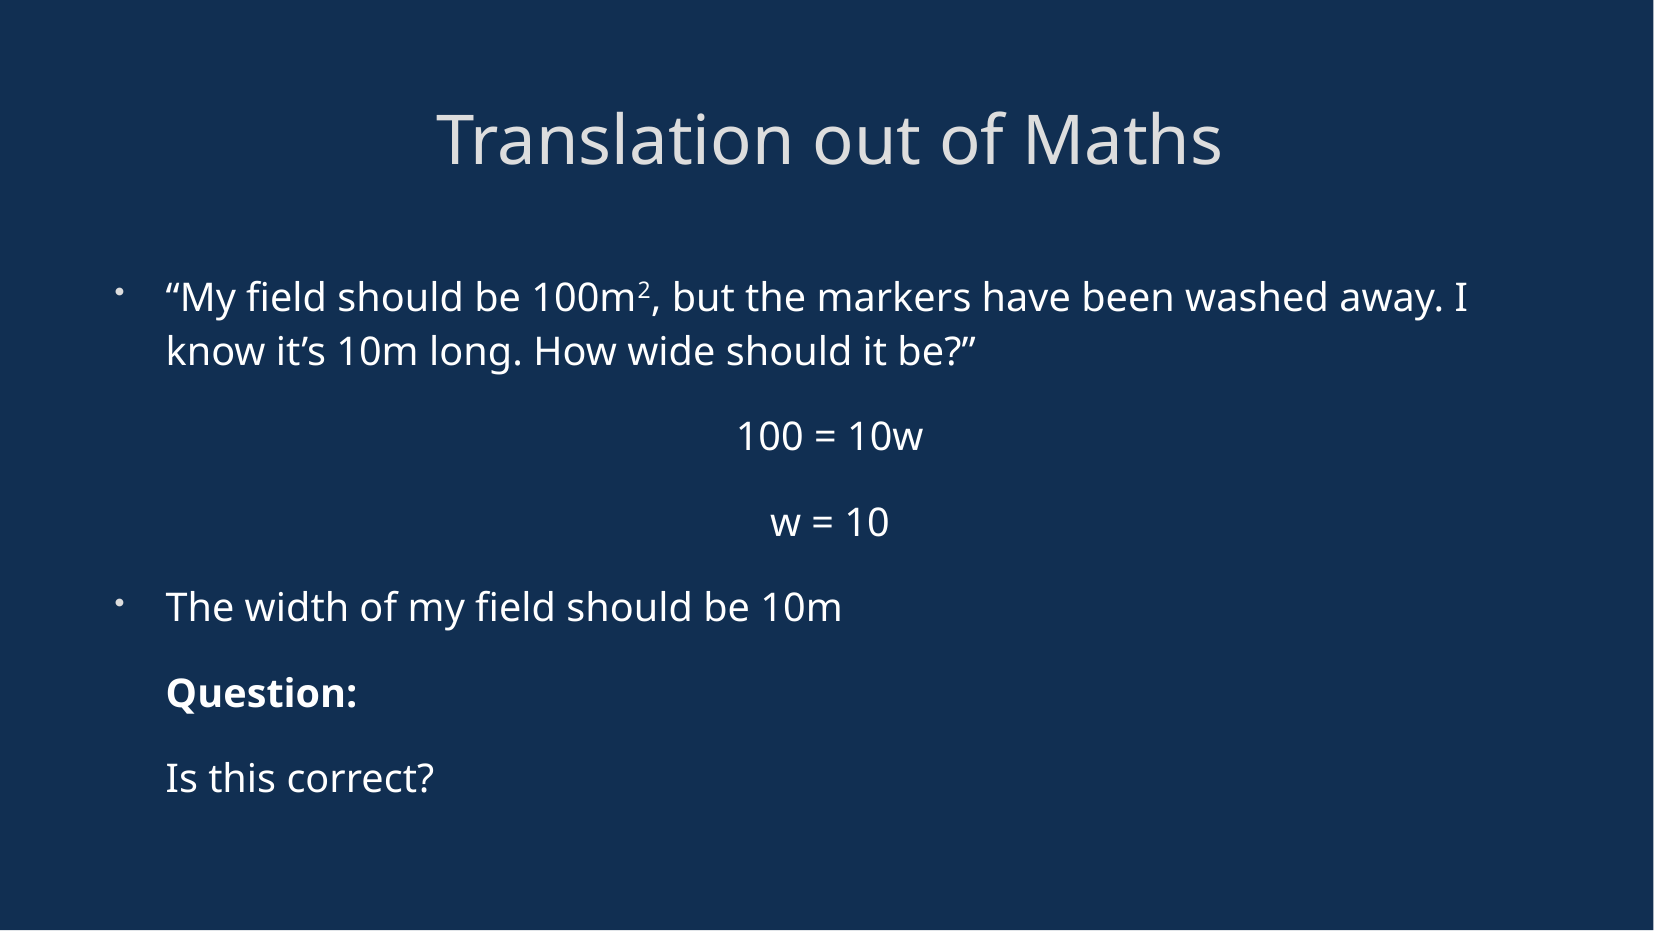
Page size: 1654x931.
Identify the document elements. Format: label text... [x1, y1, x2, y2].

title Translation out of Maths [97, 56, 1563, 220]
list “My field should be 100m2, but the markers have been washed away. I know it’s 10m long. How wide should it be?” 100 = 10w w = 10 The width of my field should be 10m Question: Is this correct? [97, 268, 1563, 806]
